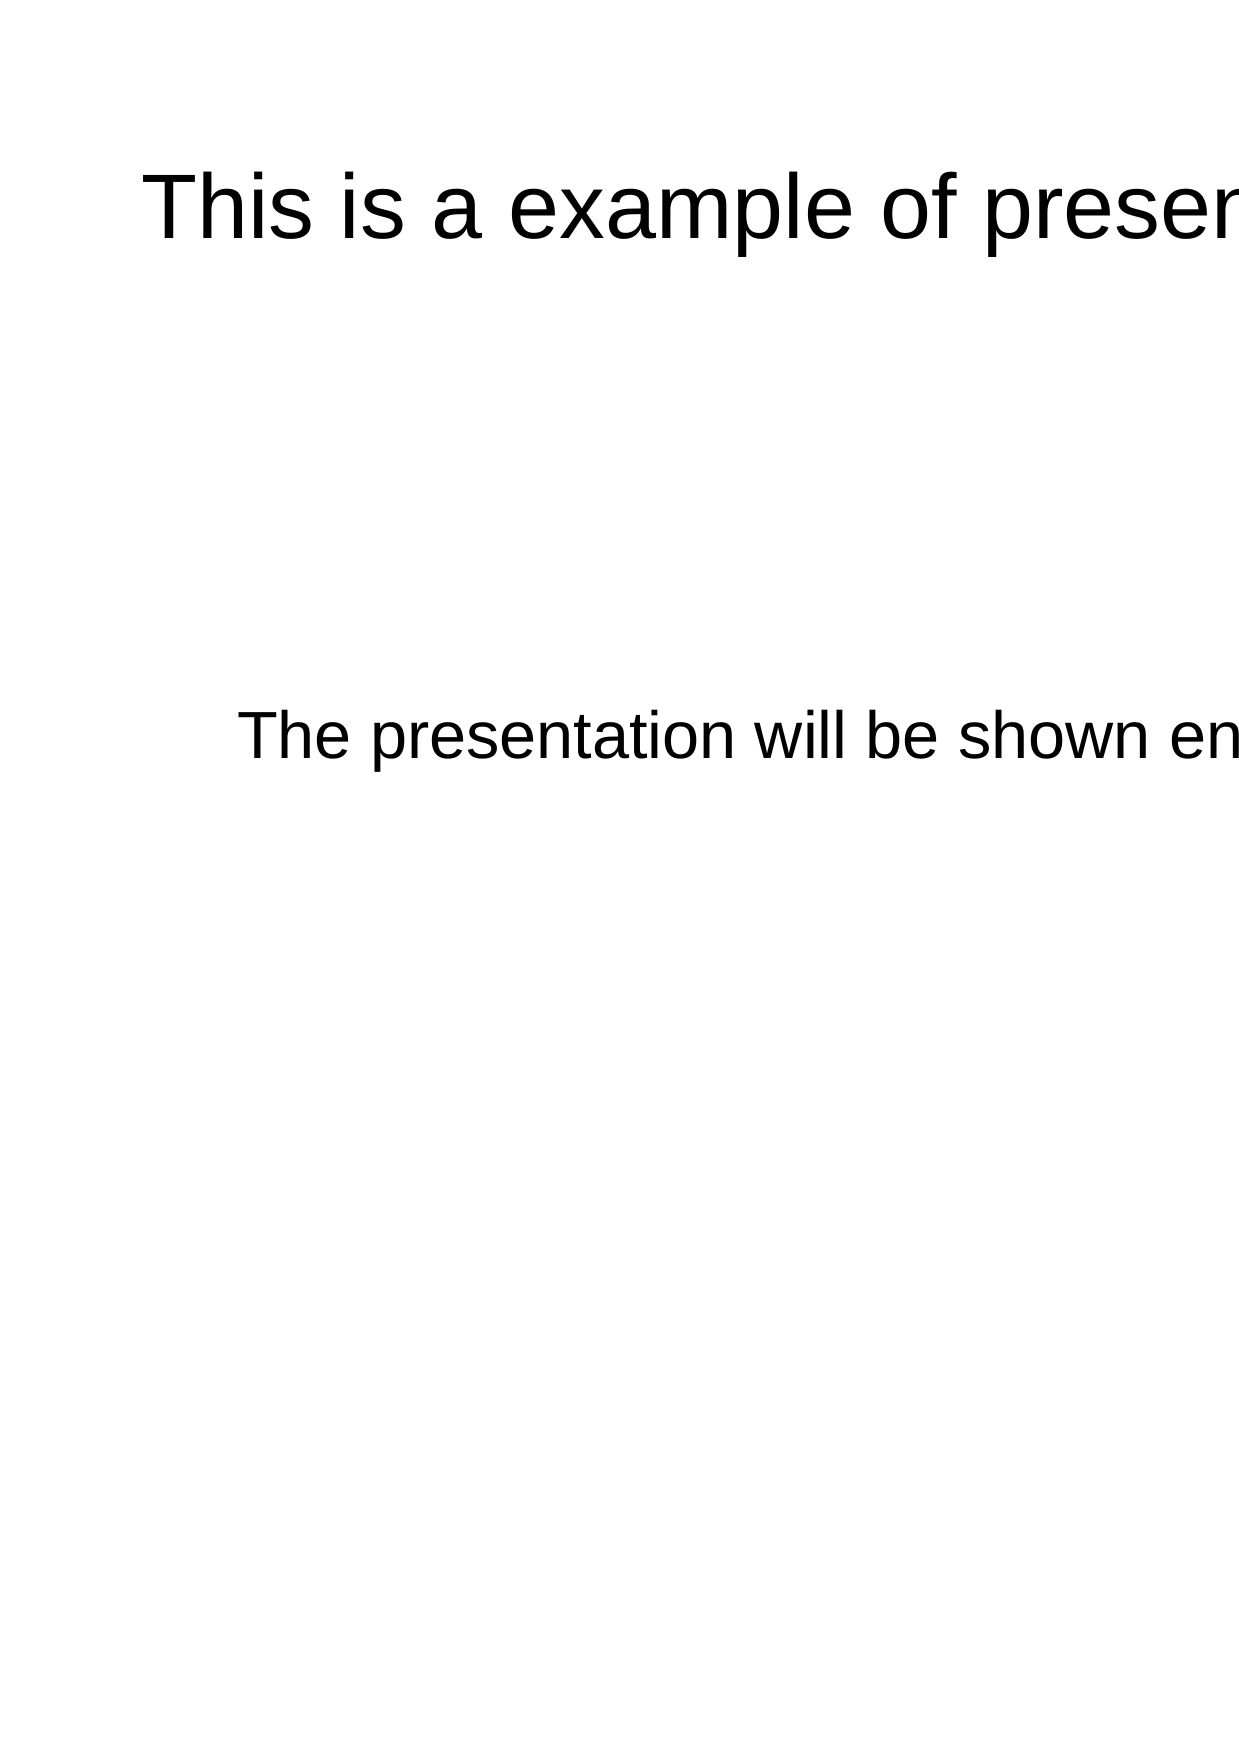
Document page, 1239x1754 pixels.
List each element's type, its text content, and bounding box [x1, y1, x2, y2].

title This is a example of presentation. [121, 102, 1239, 311]
subtitle The presentation will be shown endless. [121, 344, 1239, 1127]
